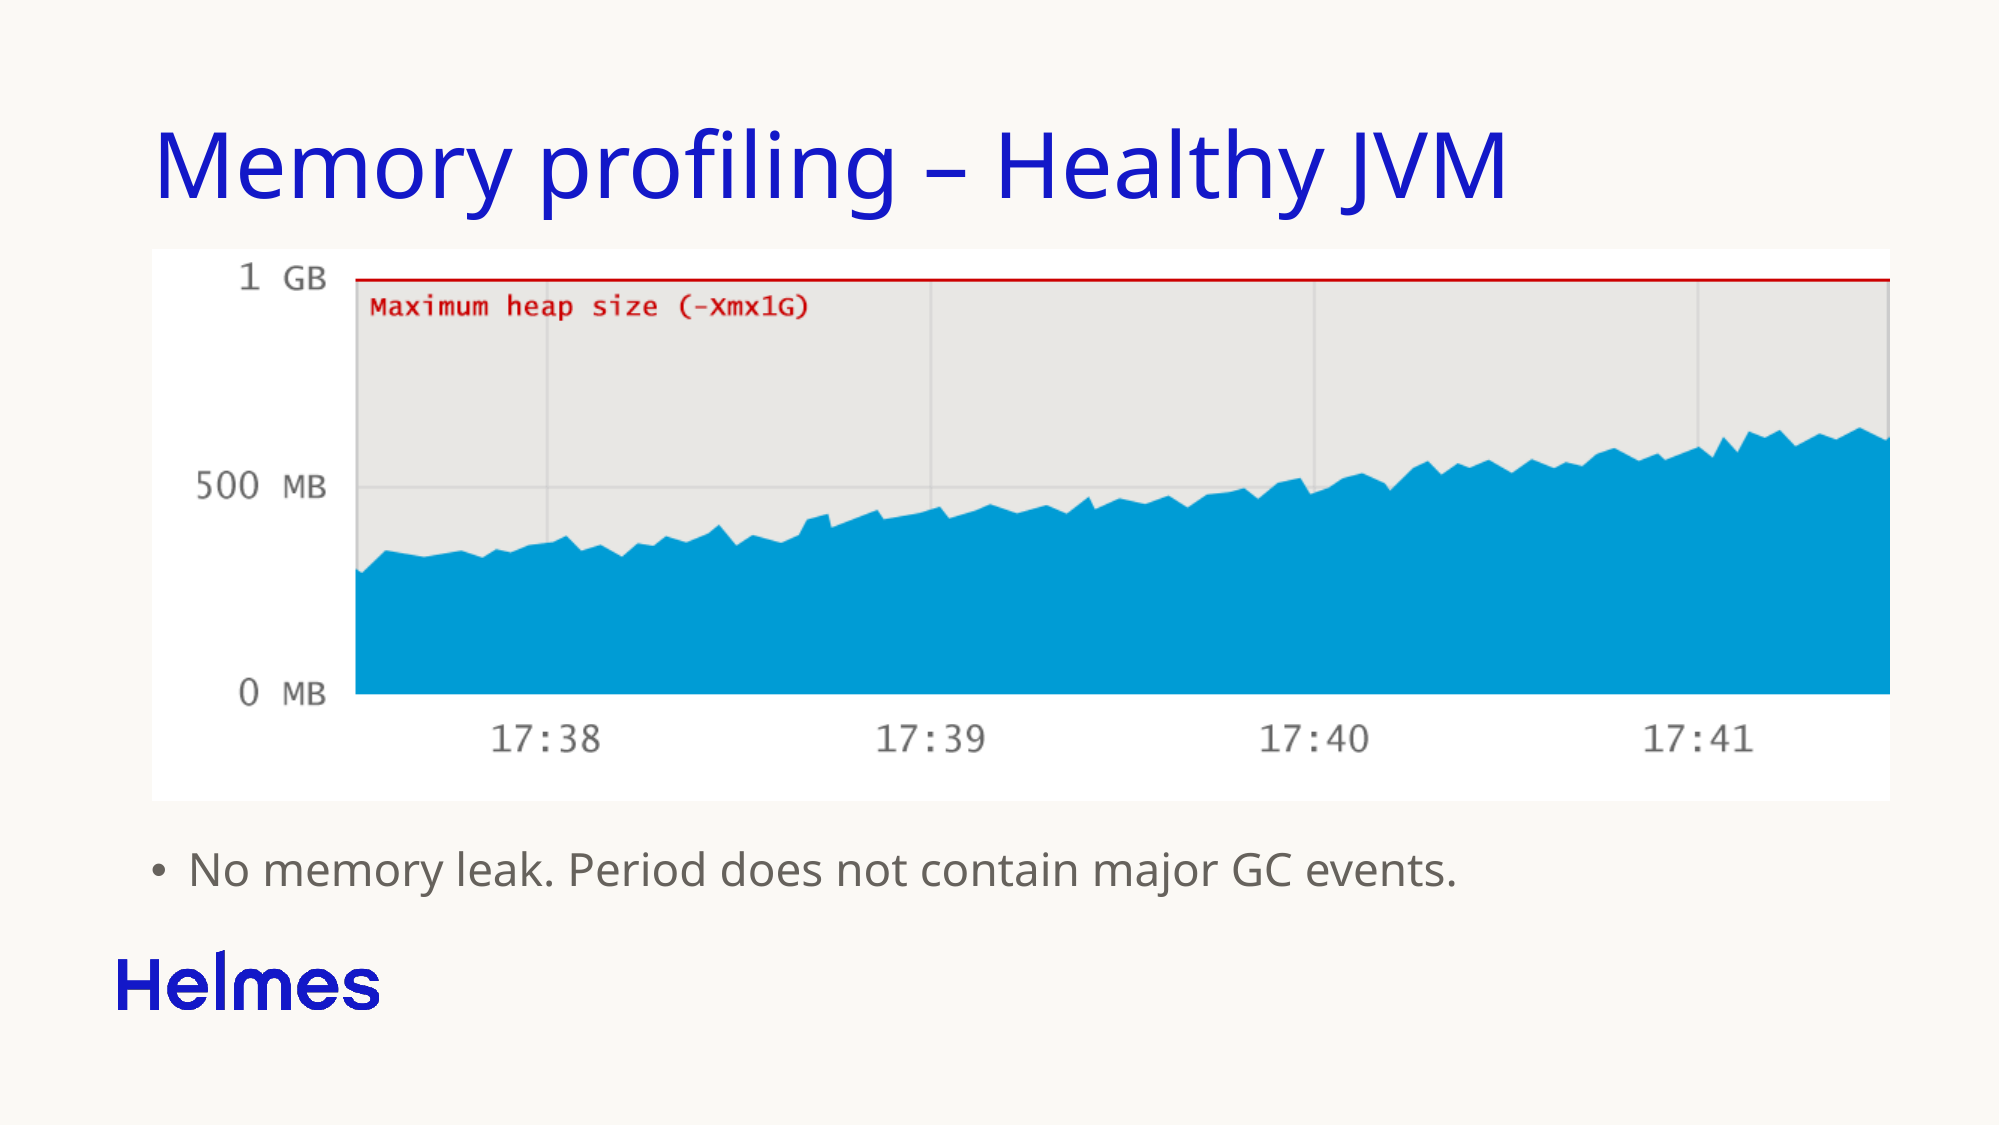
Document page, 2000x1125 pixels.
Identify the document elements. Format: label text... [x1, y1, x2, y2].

text_box Memory profiling – Healthy JVM [137, 59, 1862, 277]
picture [118, 950, 379, 1010]
text_box No memory leak. Period does not contain major GC events. [135, 839, 1860, 916]
picture [152, 249, 1890, 801]
